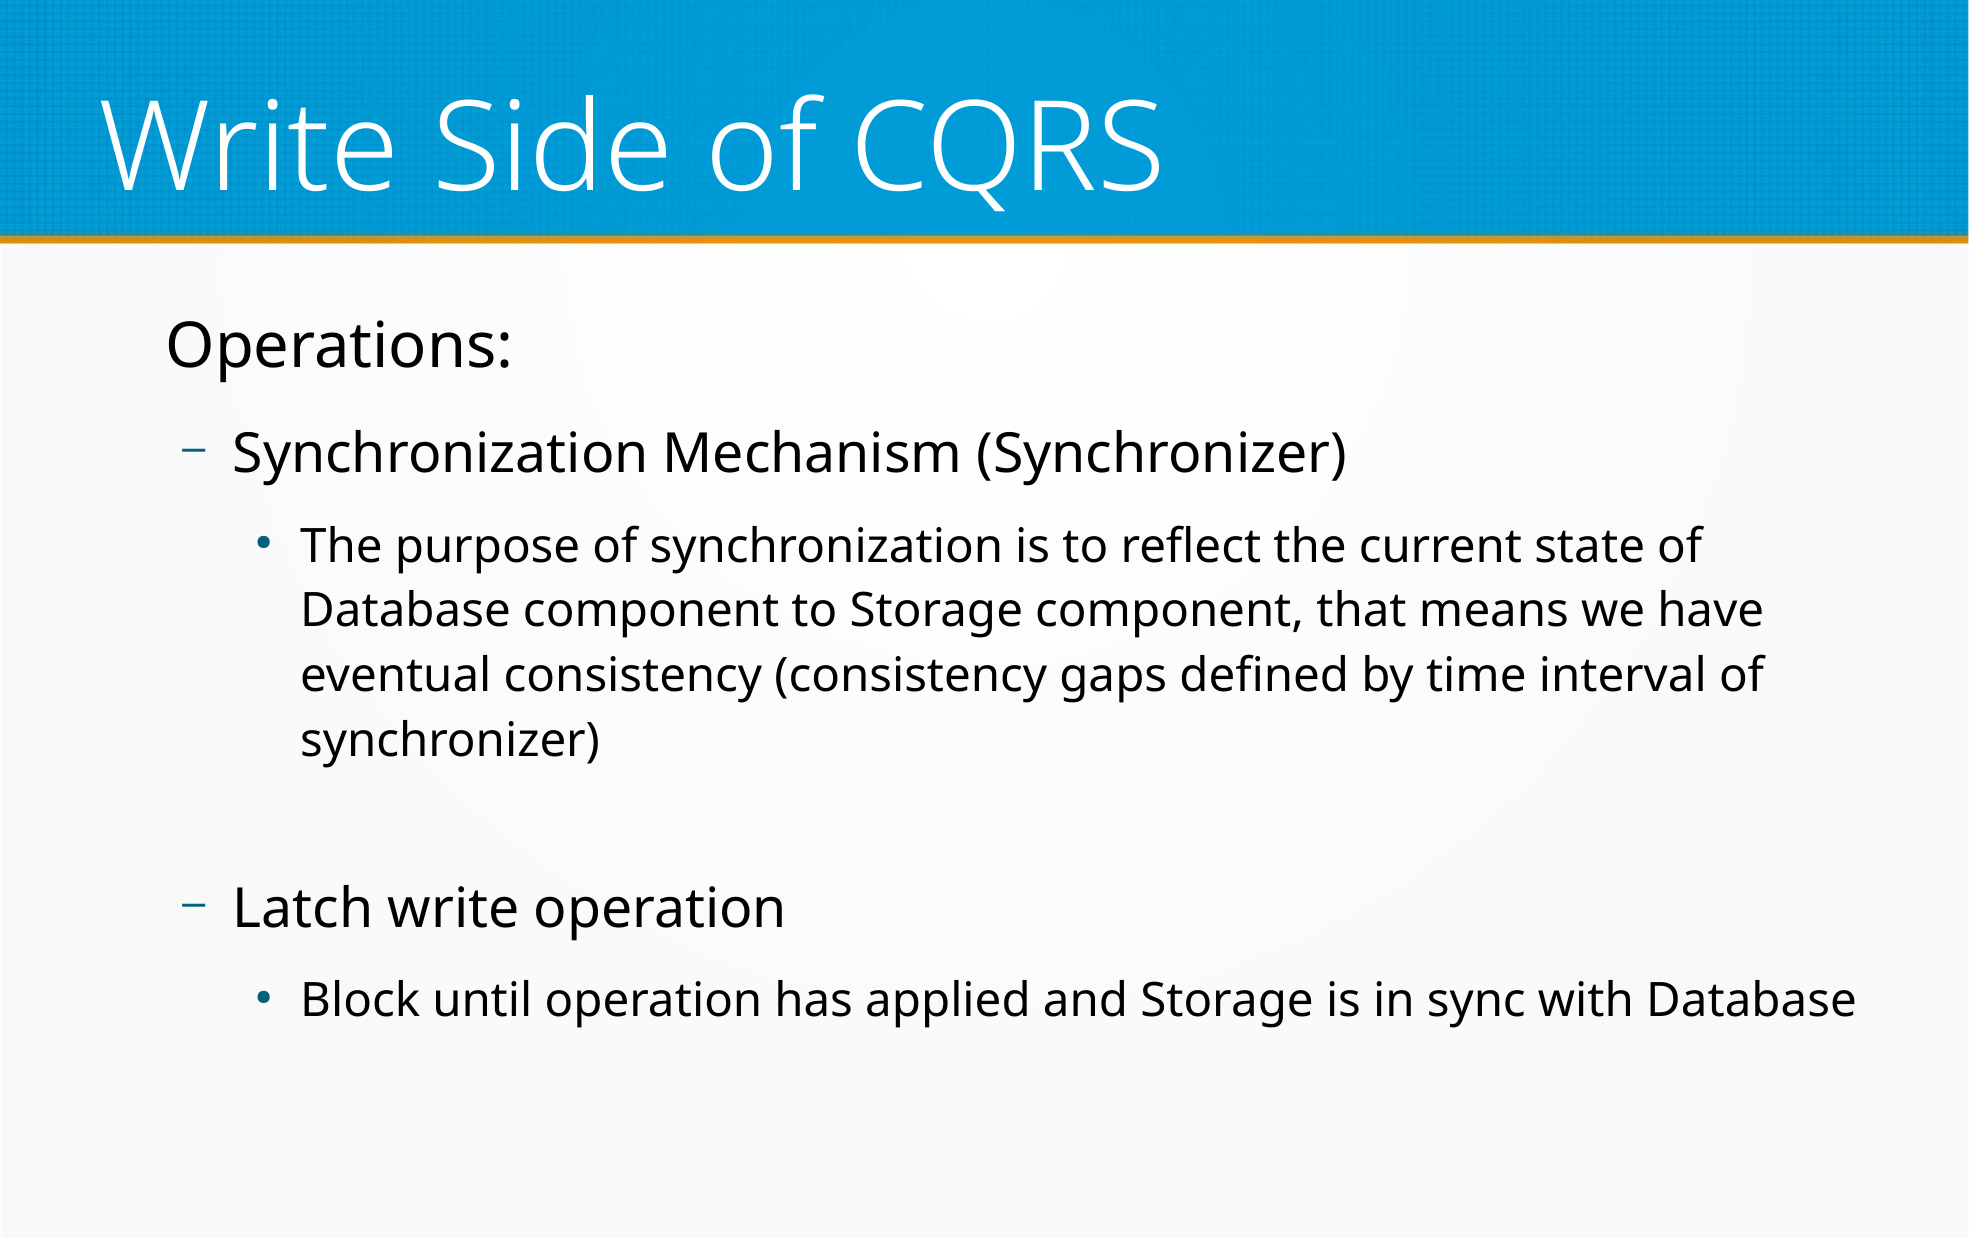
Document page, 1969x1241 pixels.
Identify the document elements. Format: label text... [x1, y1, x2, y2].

title Write Side of CQRS [98, 19, 1870, 227]
list Operations: Synchronization Mechanism (Synchronizer) The purpose of synchronization is to reflect the current state of Database component to Storage component, that means we have eventual consistency (consistency gaps defined by time interval of synchronizer) Latch write operation Block until operation has applied and Storage is in sync with Database [98, 300, 1861, 1066]
picture [0, 233, 1969, 1241]
